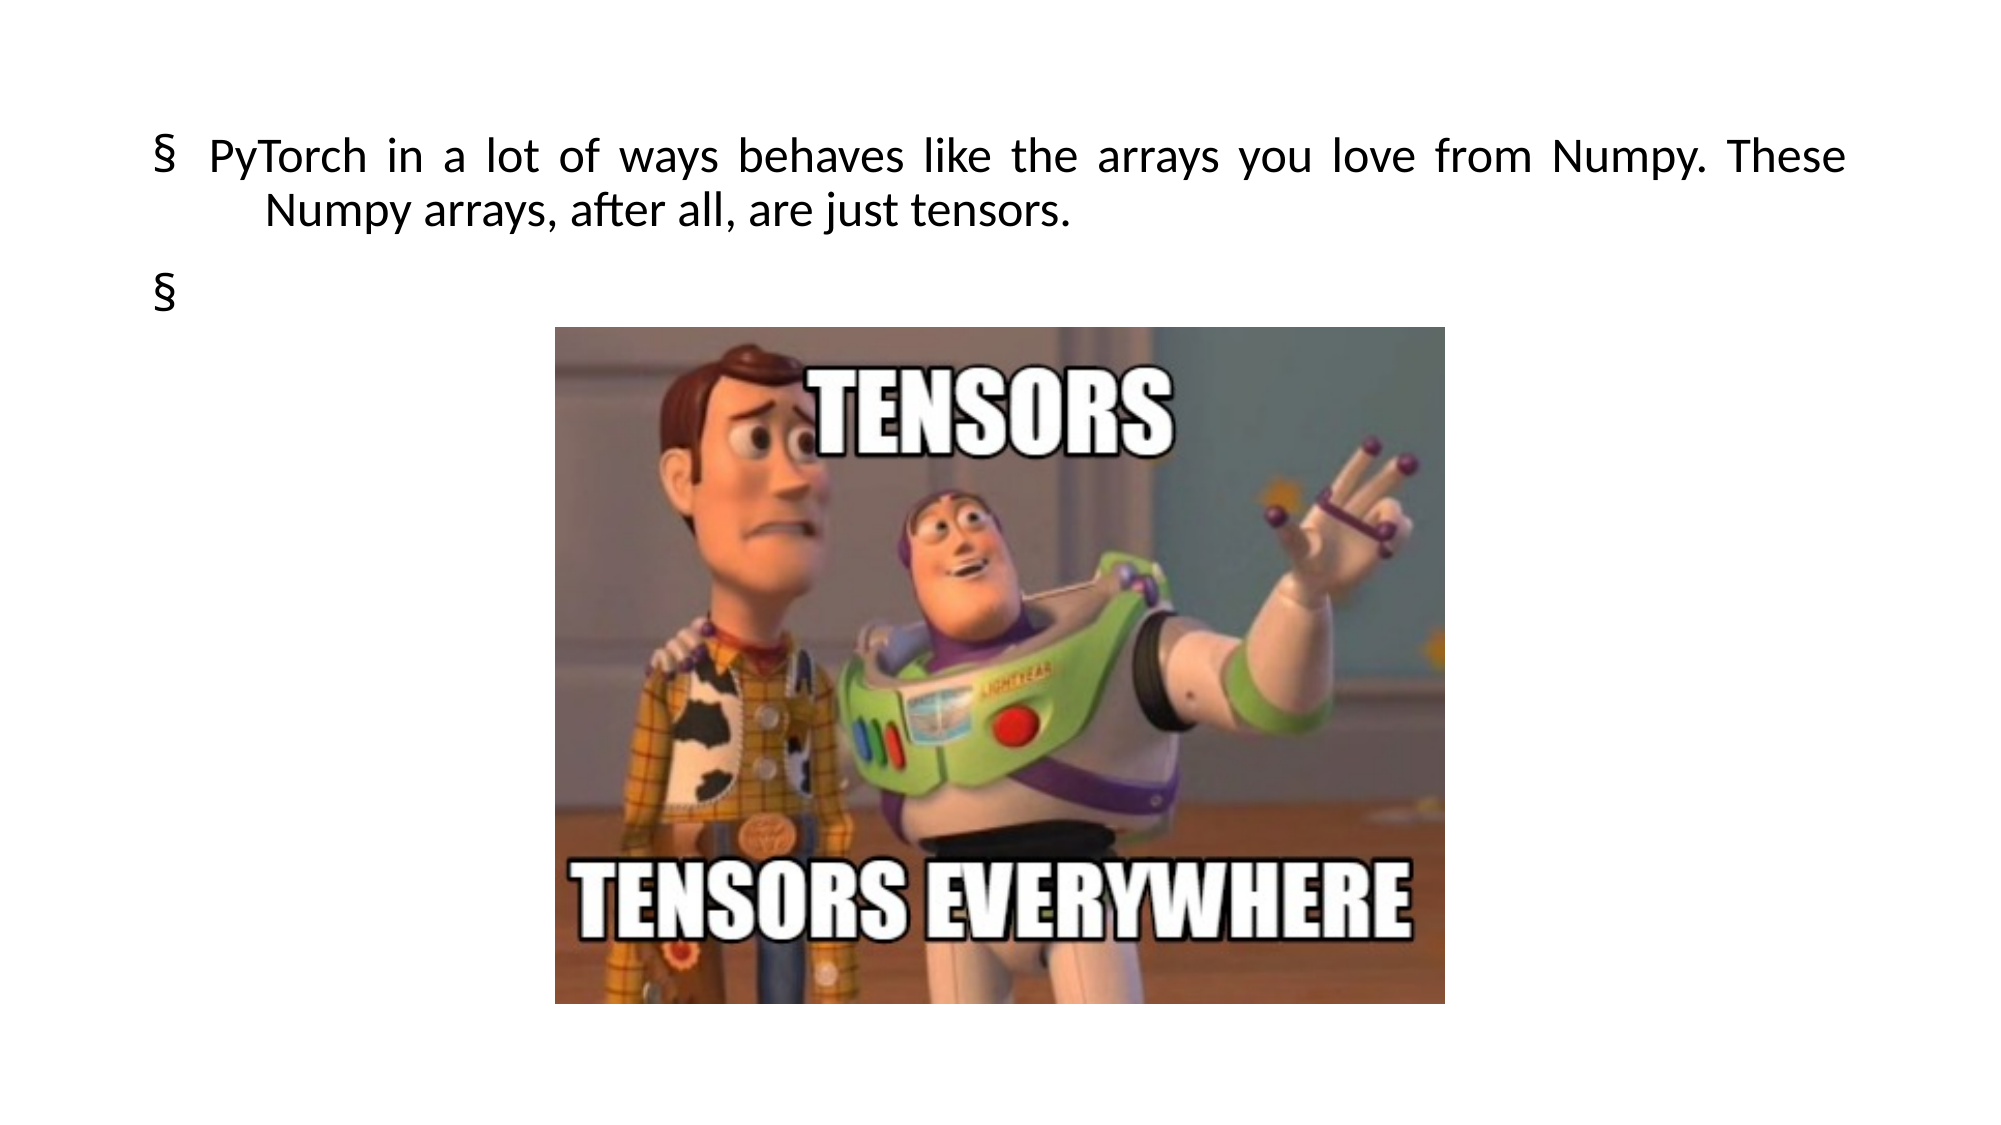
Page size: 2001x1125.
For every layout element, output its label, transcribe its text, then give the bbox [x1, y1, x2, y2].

picture [555, 327, 1445, 1004]
text_box PyTorch in a lot of ways behaves like the arrays you love from Numpy. These Numpy arrays, after all, are just tensors. [137, 121, 1863, 273]
